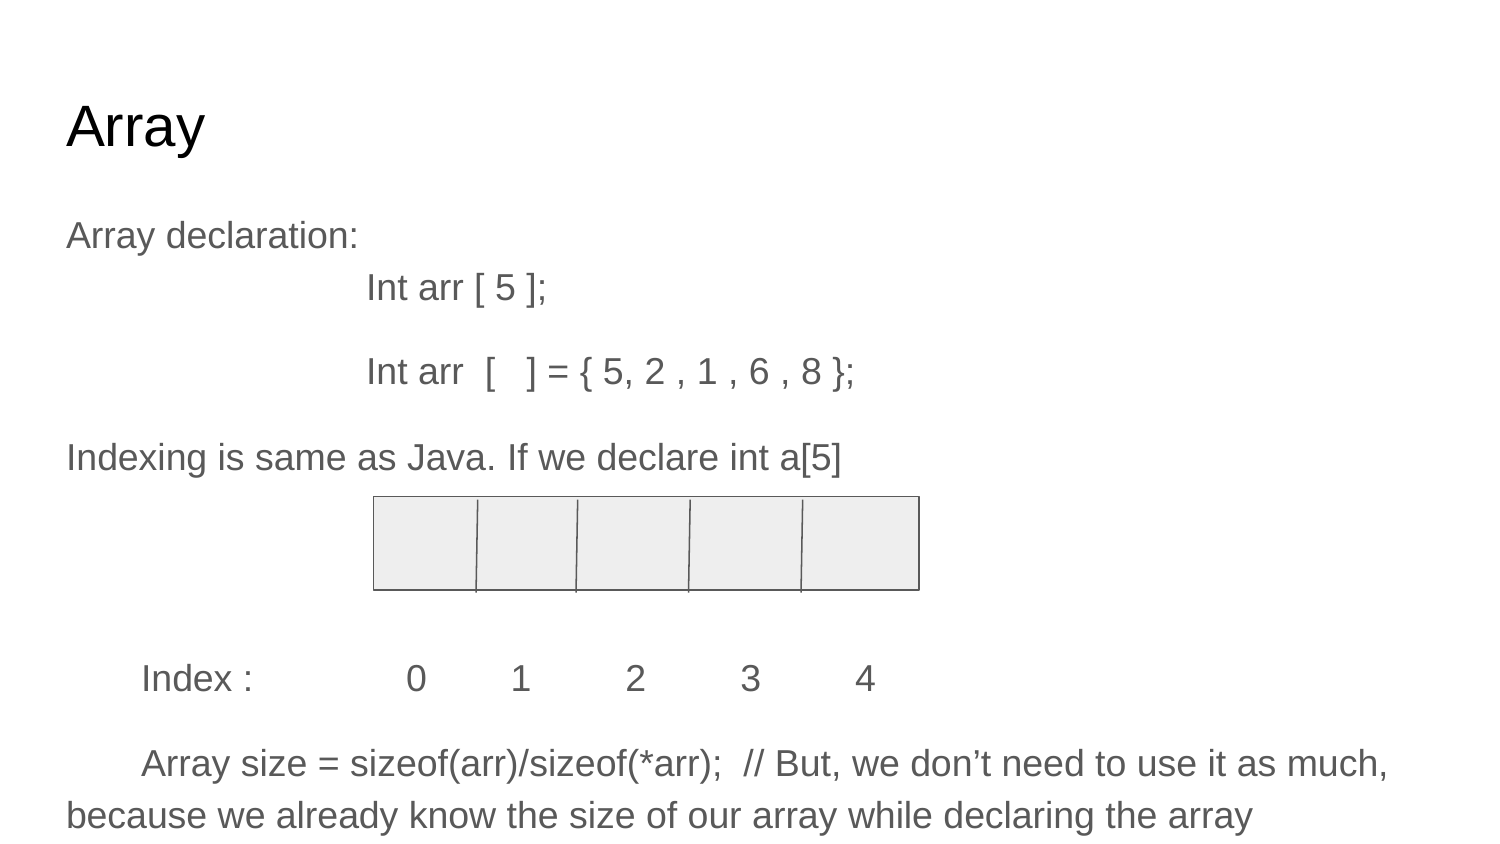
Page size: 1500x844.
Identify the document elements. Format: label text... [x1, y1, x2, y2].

list Array declaration: Int arr [ 5 ]; Int arr [ ] = { 5, 2 , 1 , 6 , 8 }; Indexing is same as Java. If we declare int a[5] Index : 0 1 2 3 4 Array size = sizeof(arr)/sizeof(*arr); // But, we don’t need to use it as much, because we already know the size of our array while declaring the array [51, 189, 1484, 844]
text_box [373, 496, 919, 591]
title Array [51, 72, 1449, 167]
